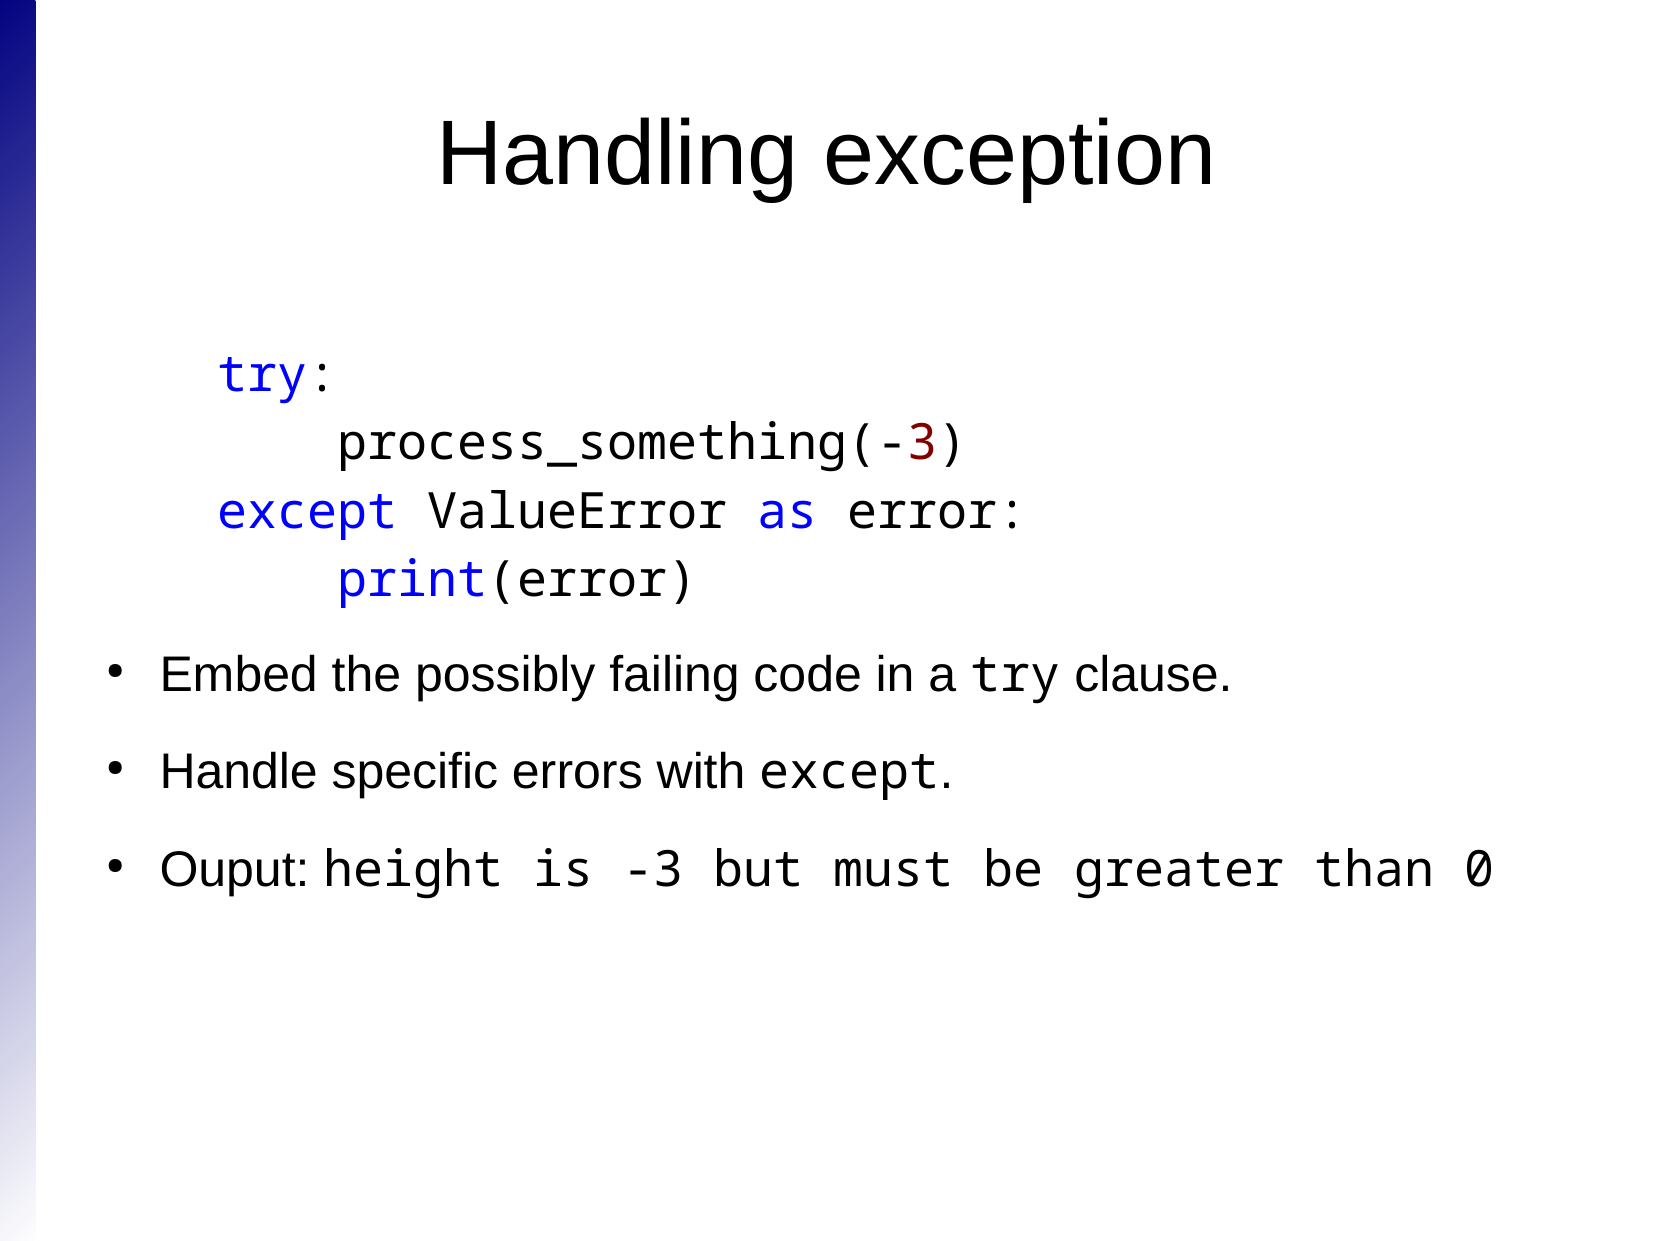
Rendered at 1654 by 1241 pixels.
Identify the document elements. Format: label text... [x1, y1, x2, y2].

text_box try: process_something(-3) except ValueError as error: print(error) [82, 330, 1548, 579]
title Handling exception [82, 49, 1571, 257]
list Embed the possibly failing code in a try clause. Handle specific errors with except. Ouput: height is -3 but must be greater than 0 [88, 637, 1577, 1045]
